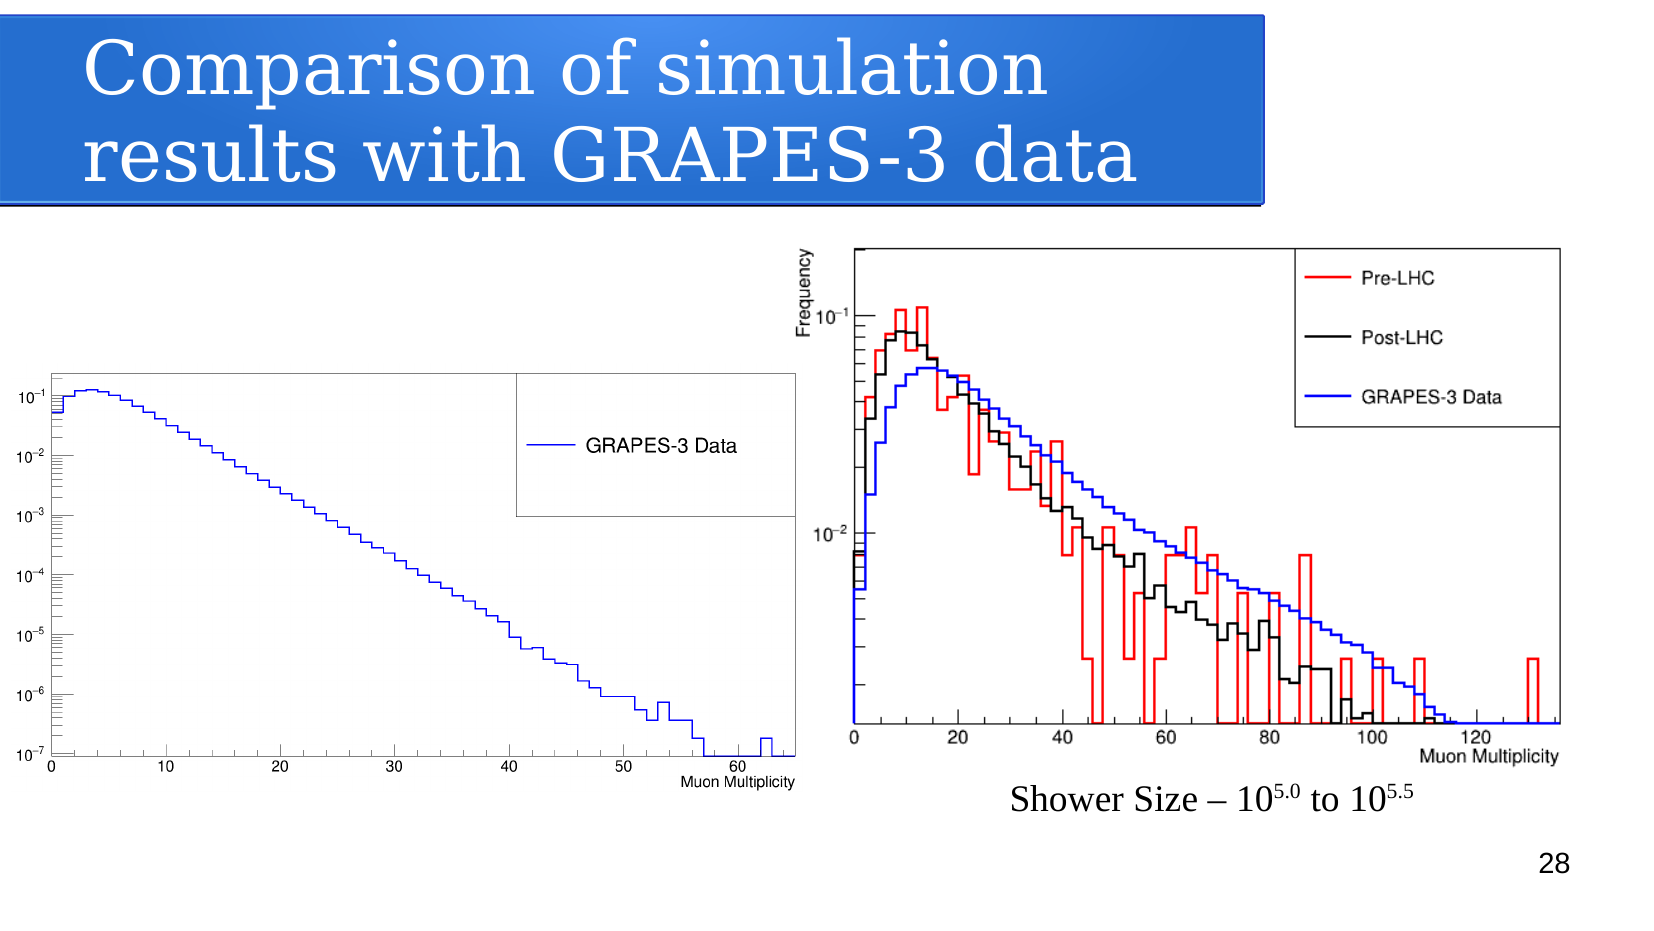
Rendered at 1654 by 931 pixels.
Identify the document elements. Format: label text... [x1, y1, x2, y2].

title Comparison of simulation results with GRAPES-3 data [82, 25, 1235, 199]
picture [11, 238, 1571, 792]
text_box Shower Size – 105.0 to 105.5 [994, 770, 1430, 827]
